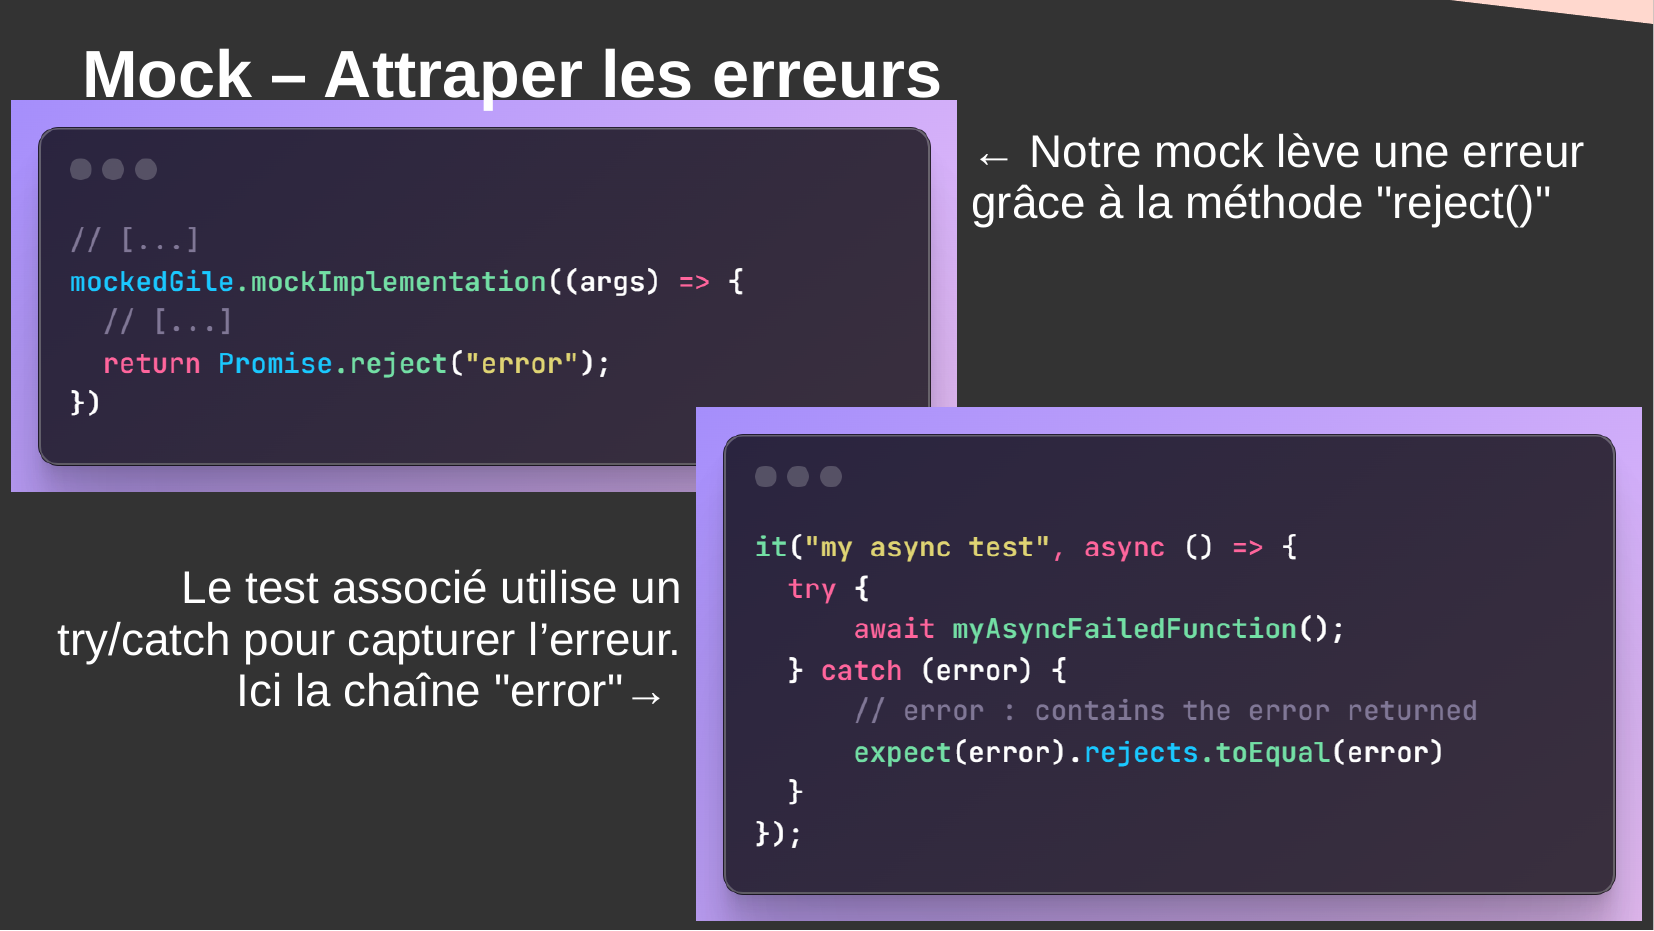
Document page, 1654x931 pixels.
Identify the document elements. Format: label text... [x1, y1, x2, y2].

title Mock – Attraper les erreurs [82, 37, 1571, 112]
text_box ← Notre mock lève une erreur grâce à la méthode "reject()" [956, 118, 1625, 284]
picture [11, 100, 1642, 921]
text_box [1450, 0, 1654, 25]
text_box Le test associé utilise un try/catch pour capturer l’erreur. Ici la chaîne "error"→ [35, 555, 697, 775]
